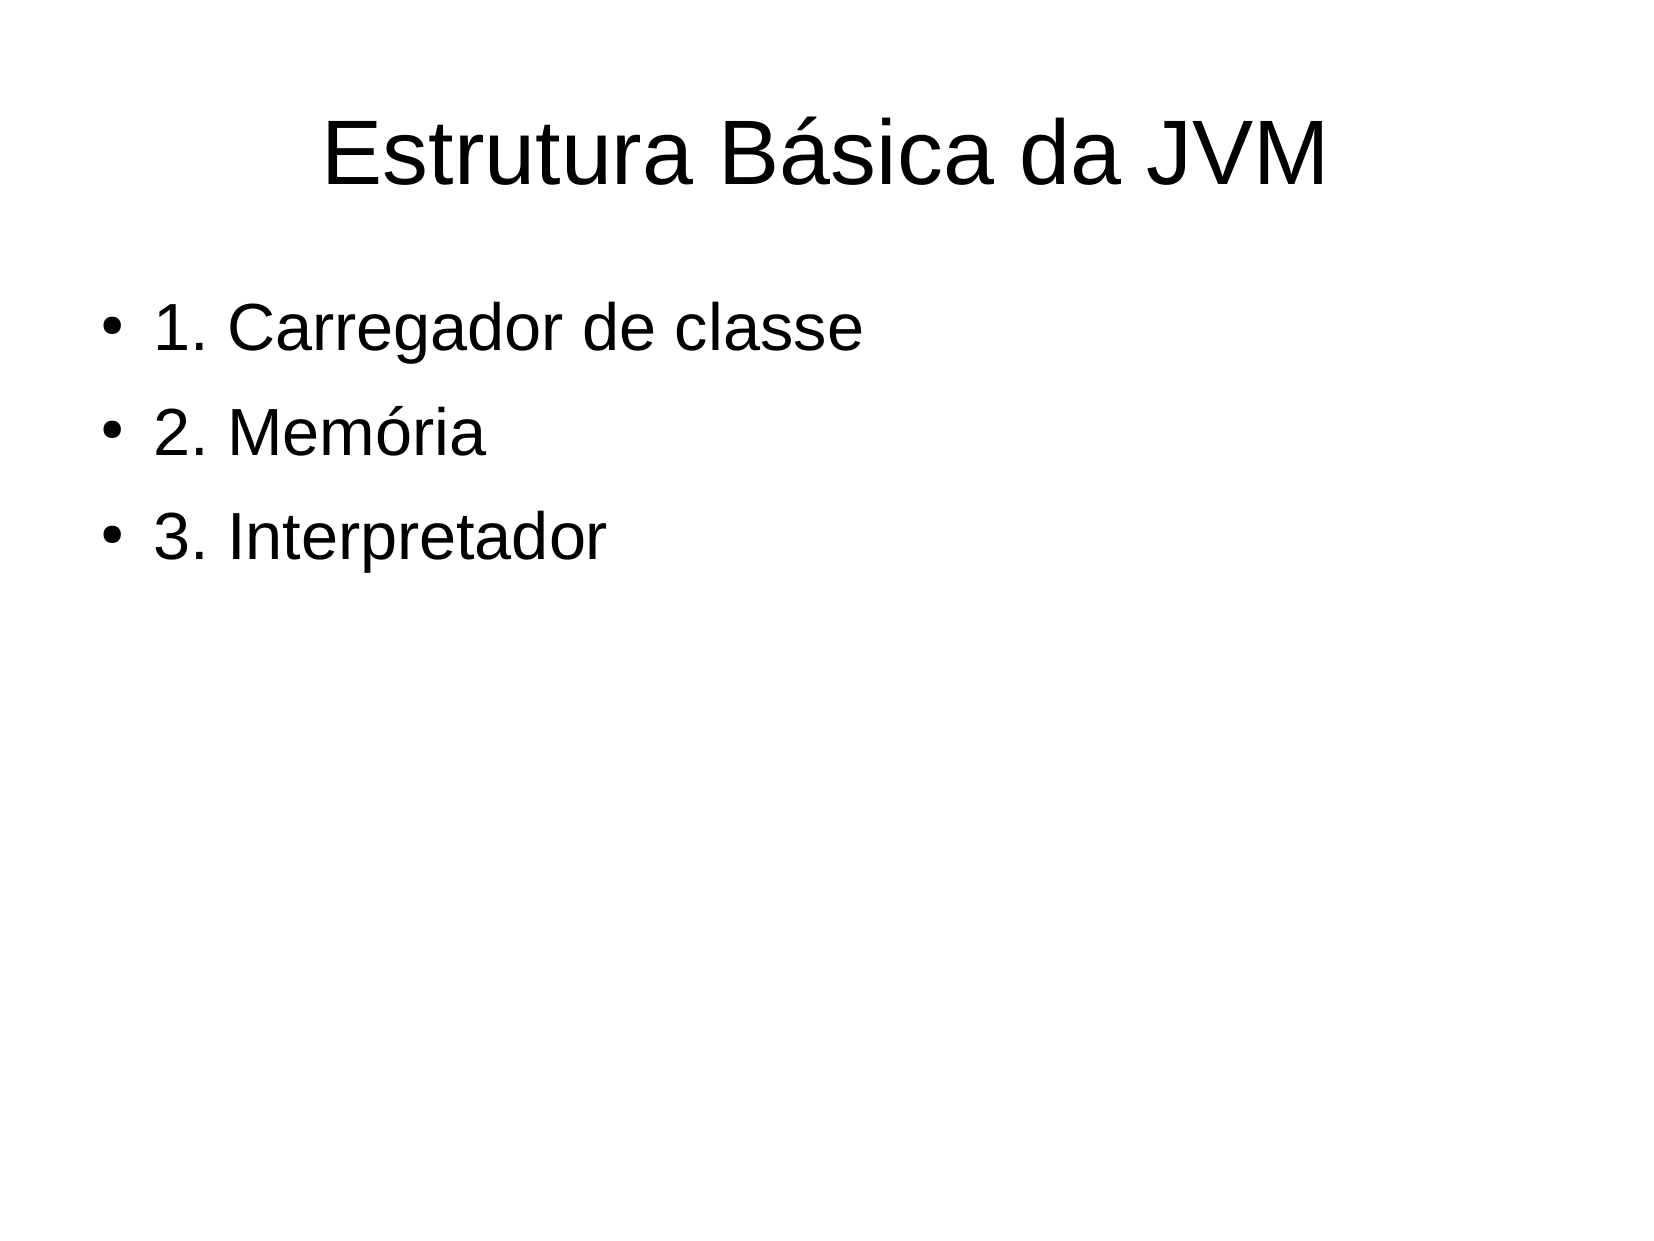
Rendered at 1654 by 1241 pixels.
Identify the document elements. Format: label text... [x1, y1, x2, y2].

title Estrutura Básica da JVM [82, 49, 1571, 257]
list 1. Carregador de classe 2. Memória 3. Interpretador [82, 290, 1571, 1010]
